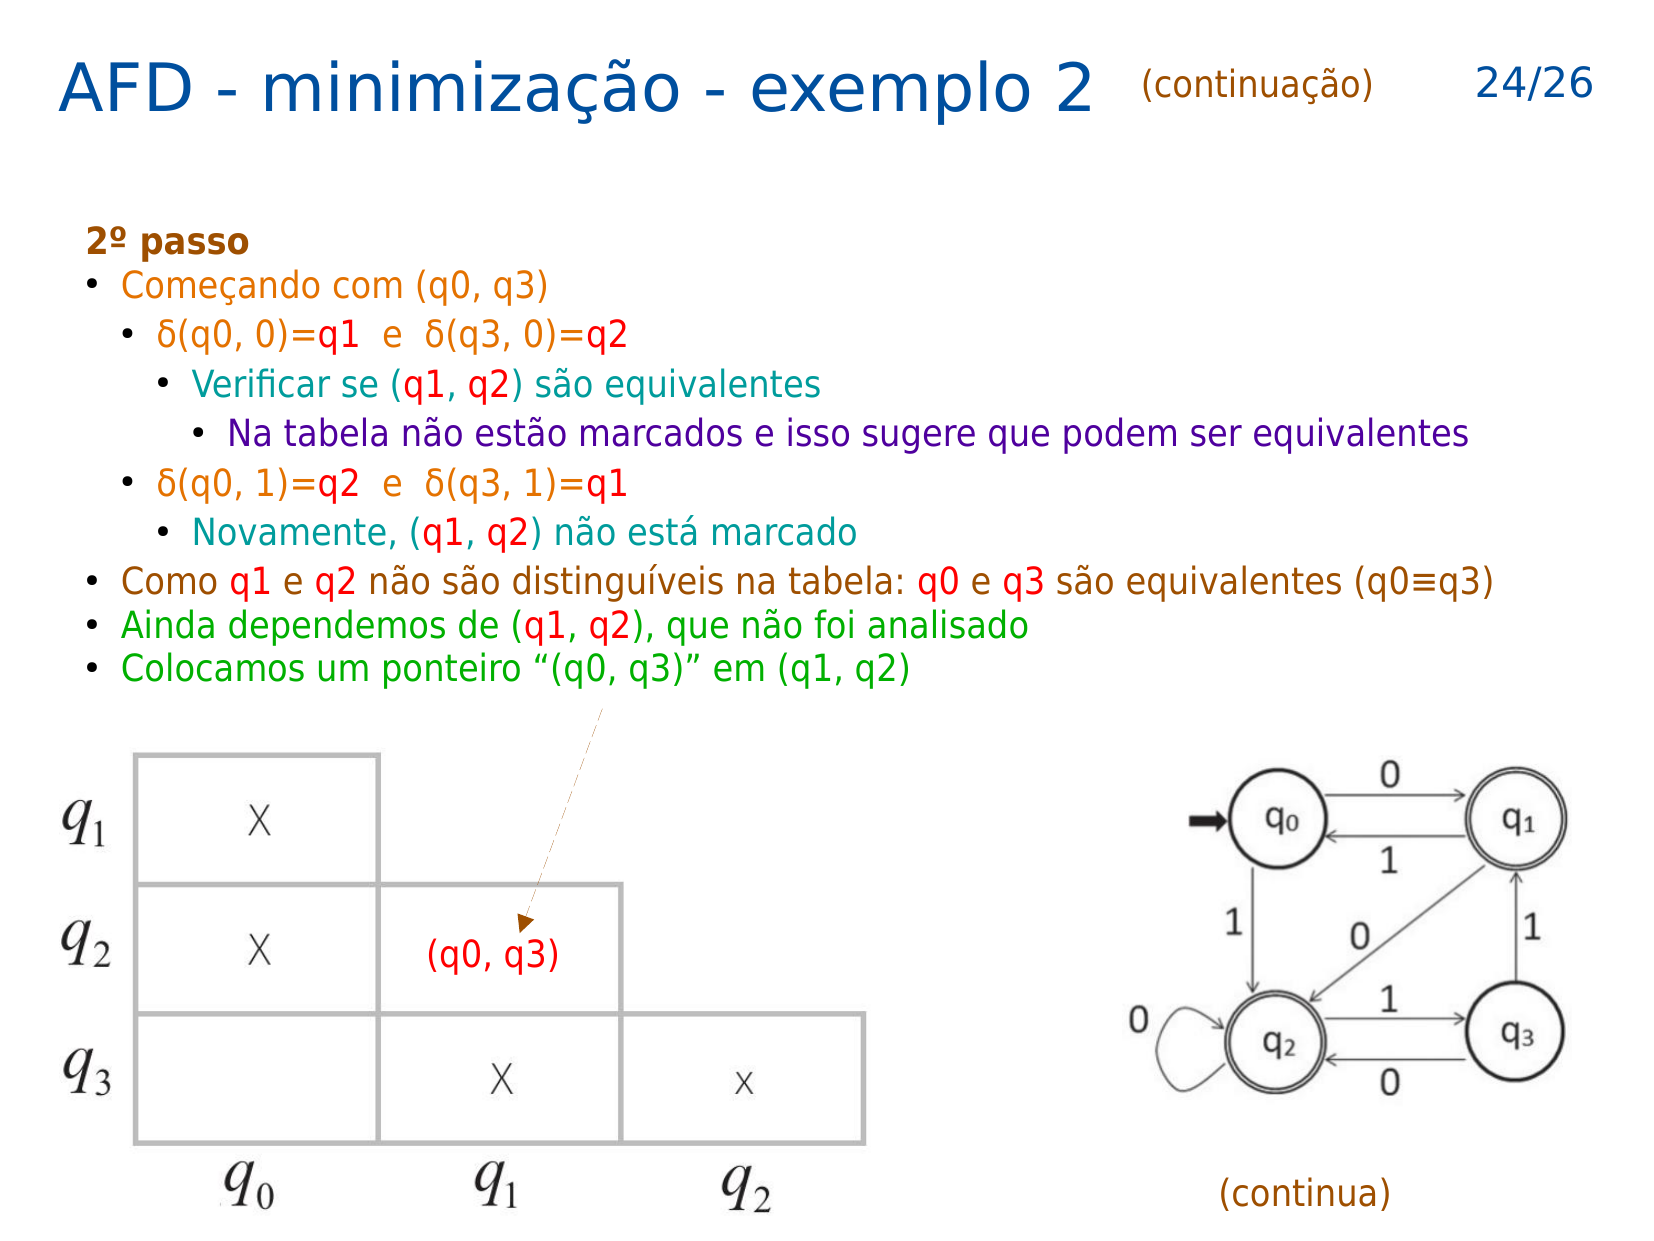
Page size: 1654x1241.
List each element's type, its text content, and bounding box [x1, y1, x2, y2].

title AFD - minimização - exemplo 2 [59, 29, 1625, 148]
picture [1122, 755, 1572, 1107]
text_box (q0, q3) [411, 925, 591, 990]
text_box (continuação) [1126, 55, 1417, 121]
text_box (continua) [1203, 1164, 1441, 1230]
picture [59, 747, 874, 1220]
text_box 2º passo Começando com (q0, q3) δ(q0, 0)=q1 e δ(q3, 0)=q2 Verificar se (q1, q2) são equivalentes Na tabela não estão marcados e isso sugere que podem ser equivalentes δ(q0, 1)=q2 e δ(q3, 1)=q1 Novamente, (q1, q2) não está marcado Como q1 e q2 não são distinguíveis na tabela: q0 e q3 são equivalentes (q0≡q3) Ainda dependemos de (q1, q2), que não foi analisado Colocamos um ponteiro “(q0, q3)” em (q1, q2) [70, 212, 1619, 736]
